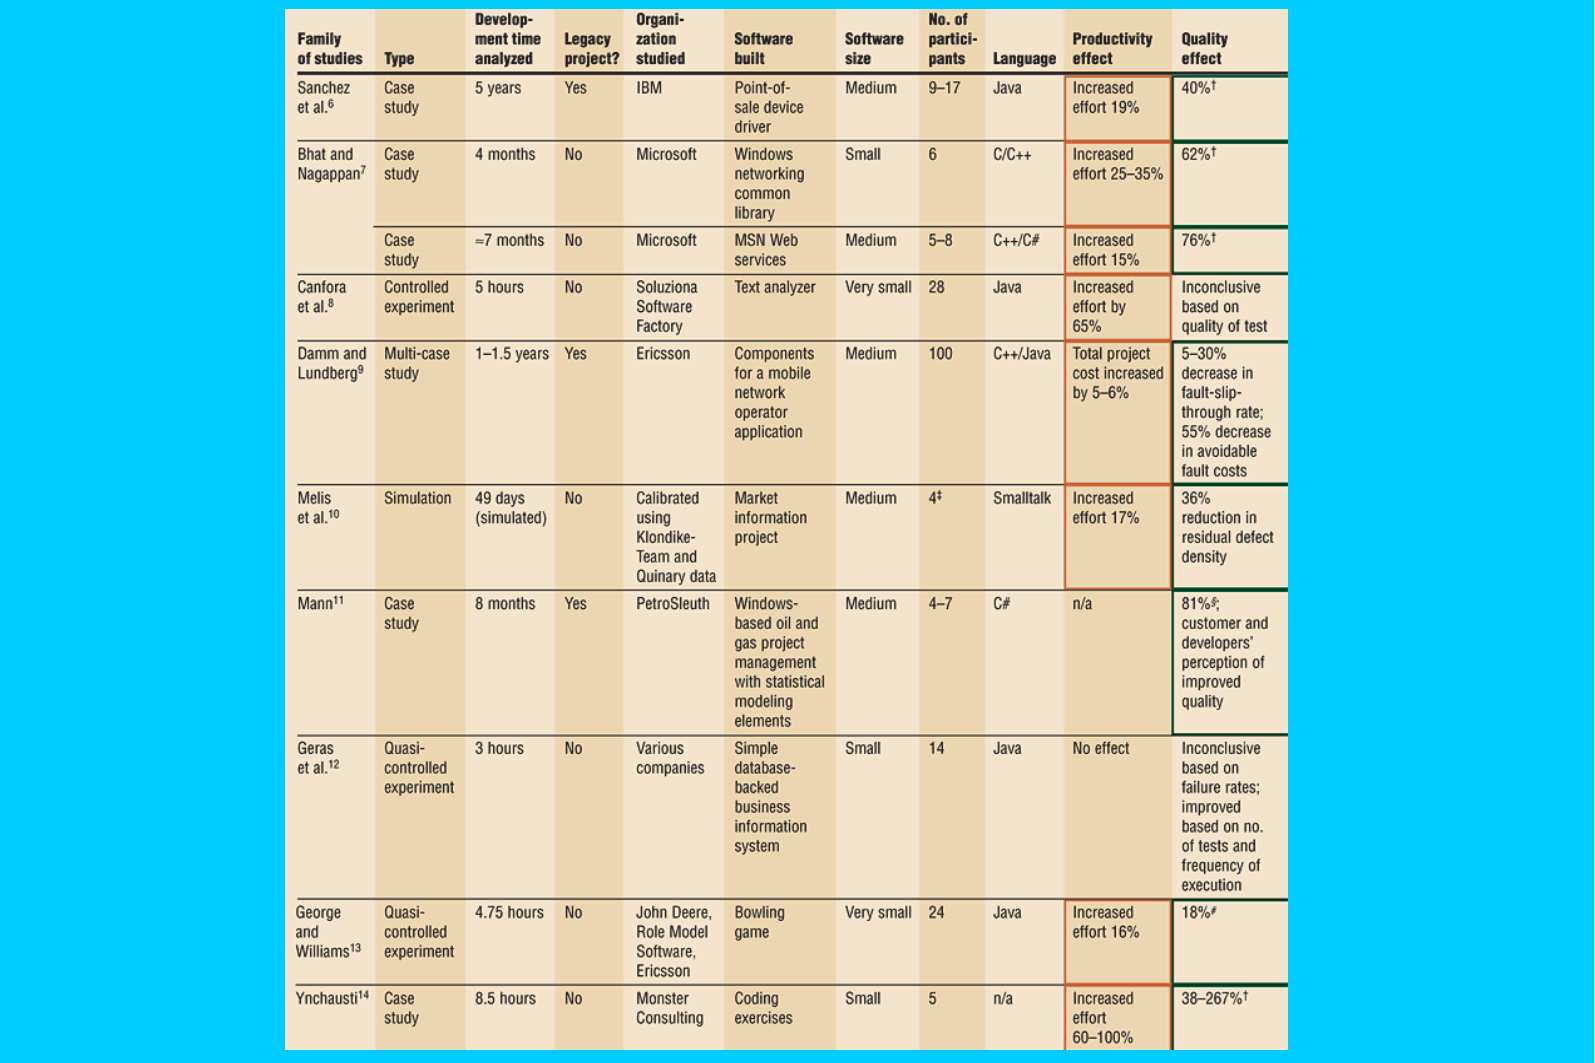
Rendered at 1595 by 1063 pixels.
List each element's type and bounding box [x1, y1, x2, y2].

picture [286, 10, 1287, 1049]
